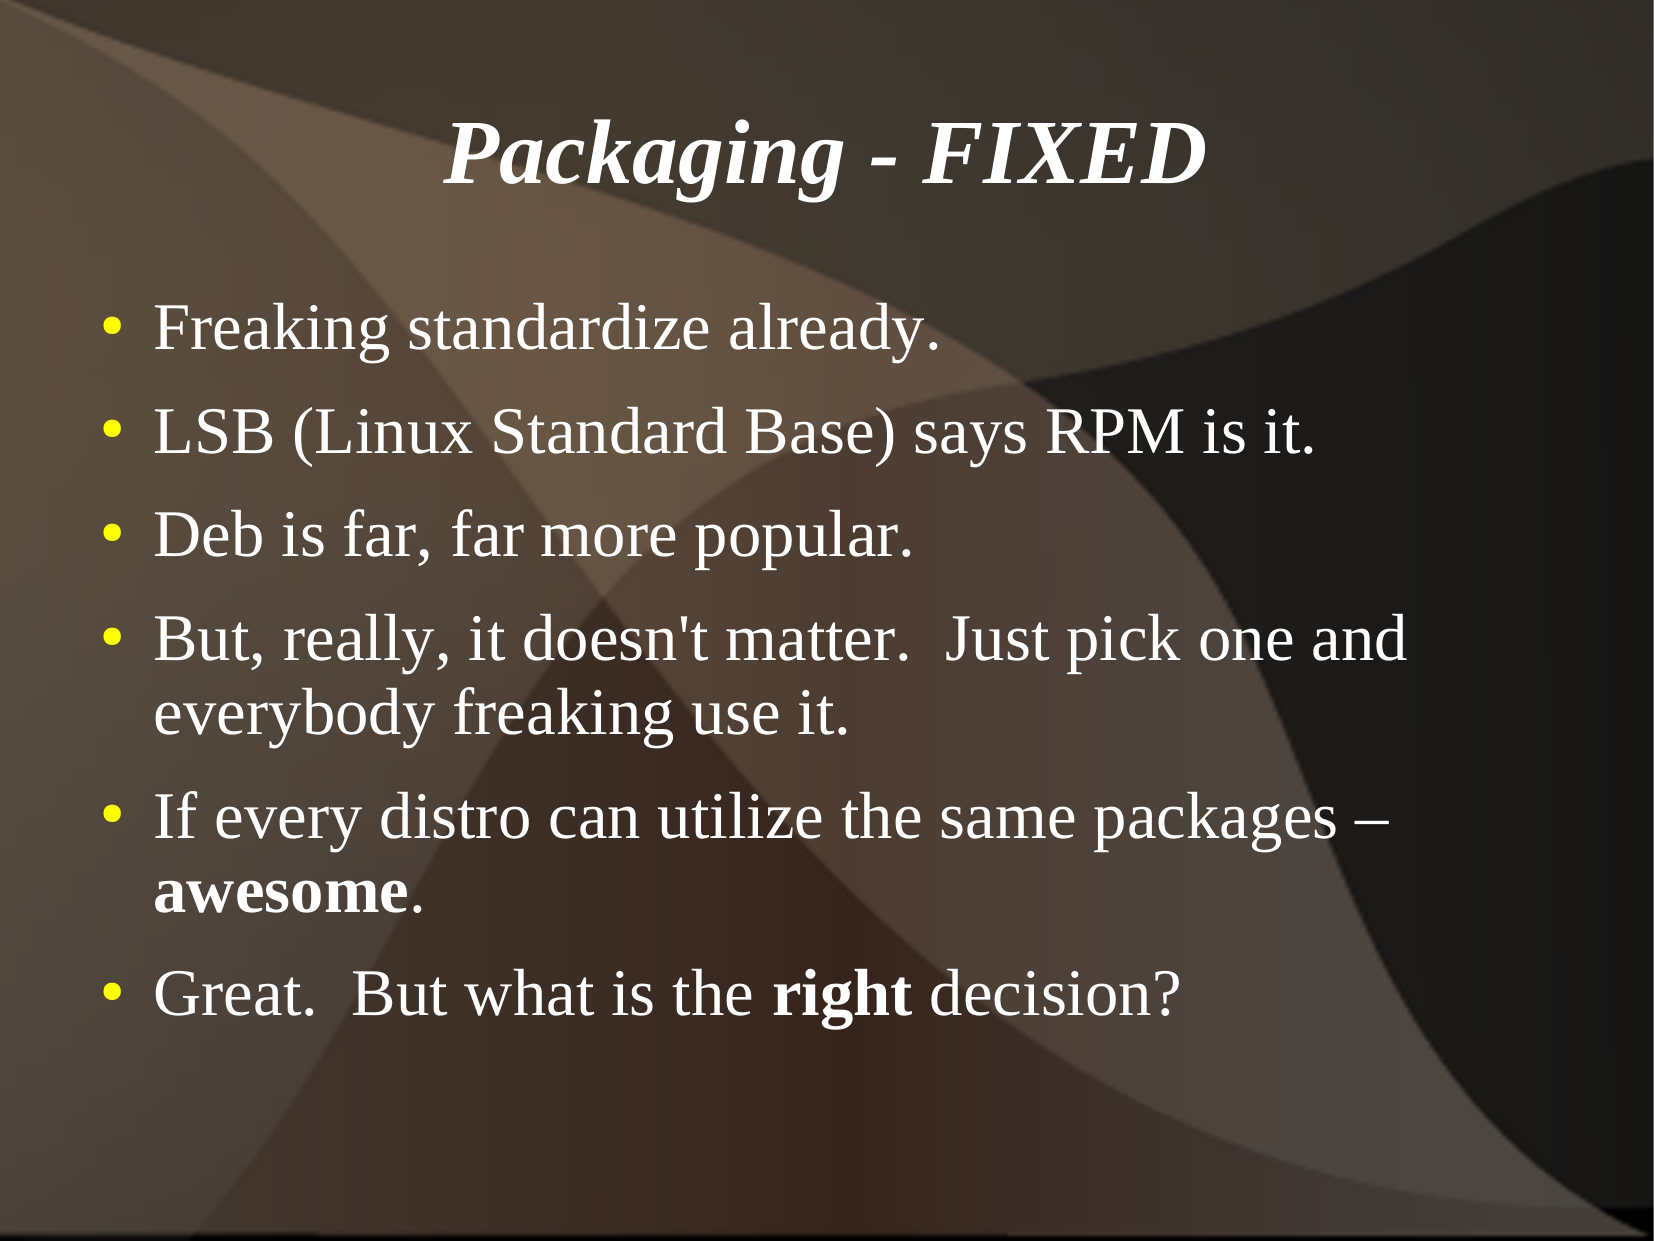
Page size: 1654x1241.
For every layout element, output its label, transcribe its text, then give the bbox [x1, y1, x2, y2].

picture [0, 0, 1654, 1241]
list Freaking standardize already. LSB (Linux Standard Base) says RPM is it. Deb is far, far more popular. But, really, it doesn't matter. Just pick one and everybody freaking use it. If every distro can utilize the same packages – awesome. Great. But what is the right decision? [82, 290, 1571, 1094]
title Packaging - FIXED [82, 56, 1571, 250]
